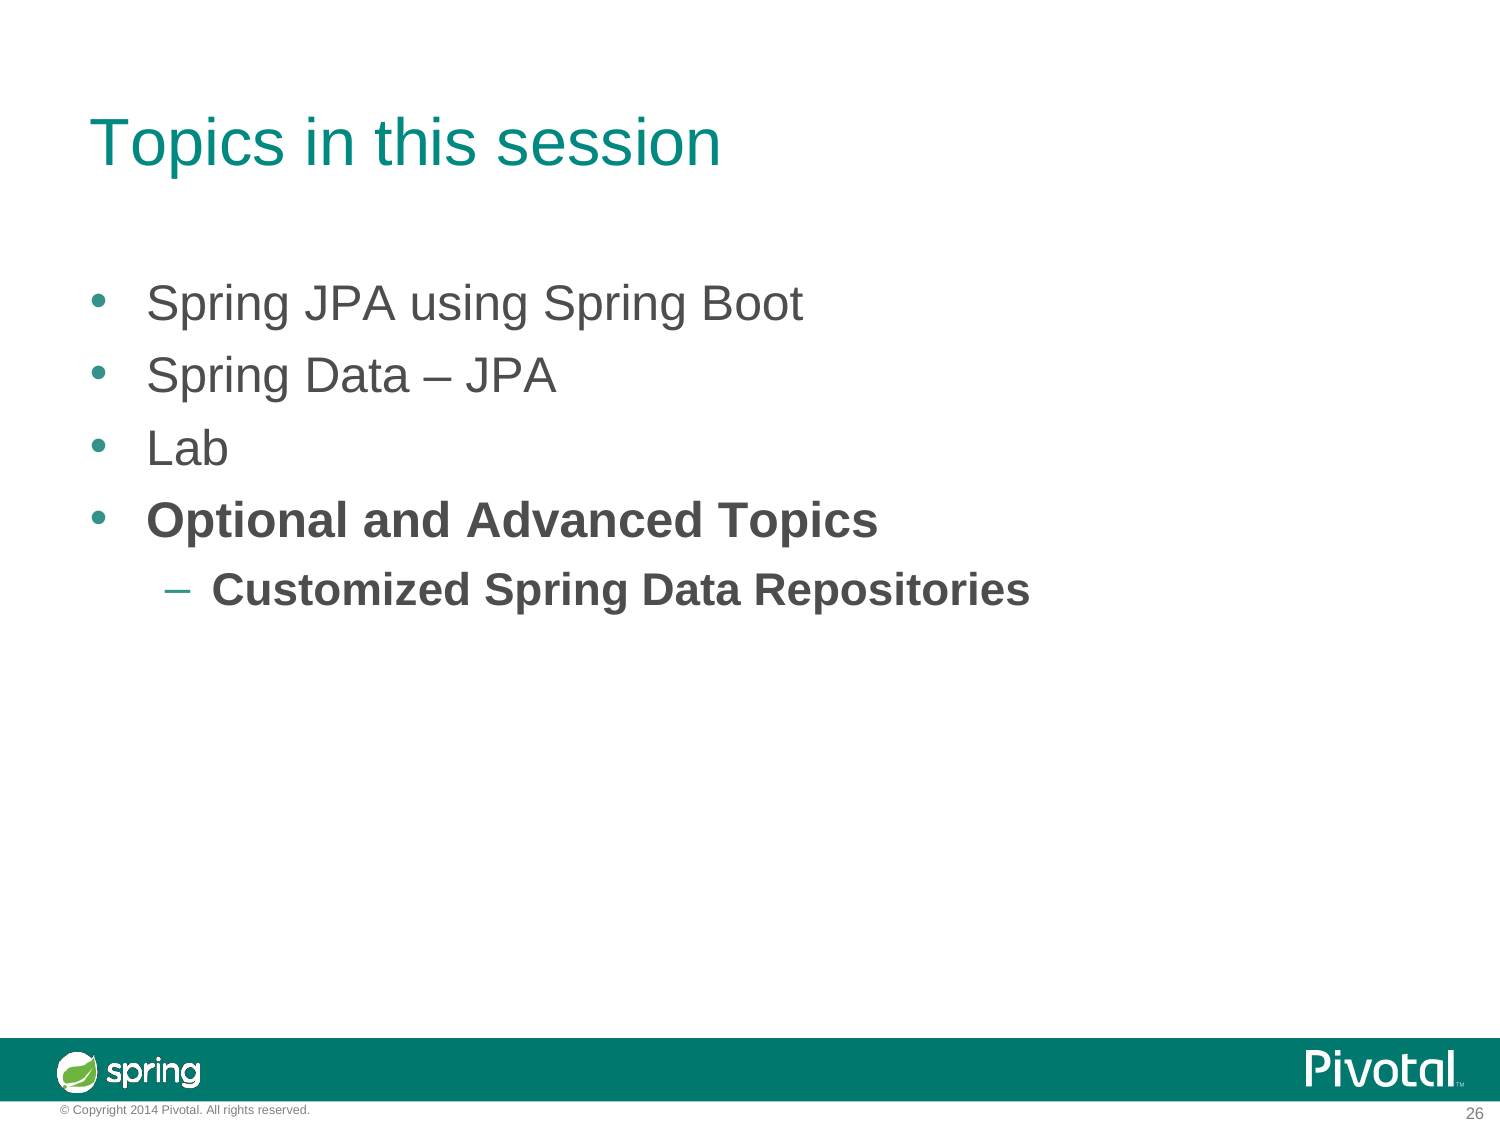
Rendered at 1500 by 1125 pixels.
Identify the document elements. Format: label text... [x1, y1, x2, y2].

title Topics in this session [75, 45, 1426, 233]
list Spring JPA using Spring Boot Spring Data – JPA Lab Optional and Advanced Topics Customized Spring Data Repositories [75, 262, 1426, 1005]
picture [32, 1041, 210, 1103]
picture [1306, 1050, 1464, 1087]
